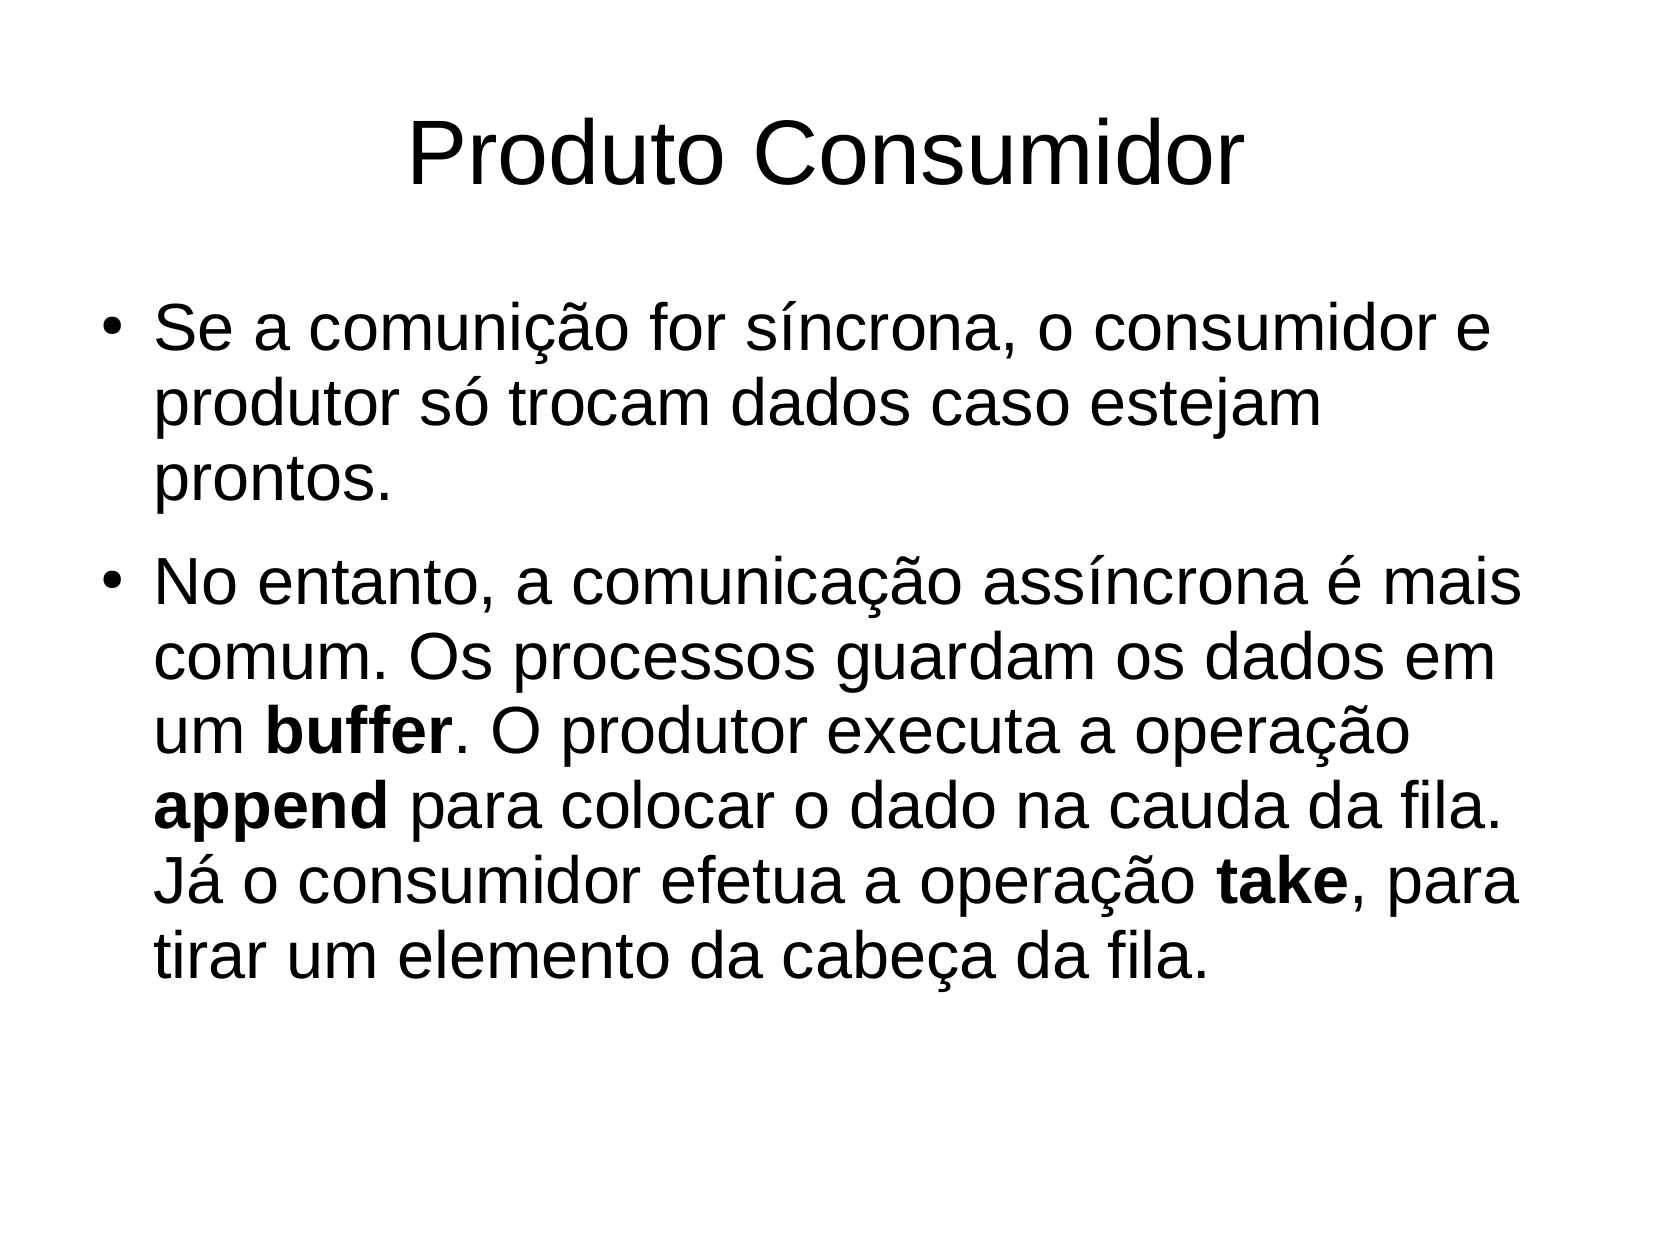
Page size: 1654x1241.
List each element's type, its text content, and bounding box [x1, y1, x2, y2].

title Produto Consumidor [82, 49, 1571, 257]
list Se a comunição for síncrona, o consumidor e produtor só trocam dados caso estejam prontos. No entanto, a comunicação assíncrona é mais comum. Os processos guardam os dados em um buffer. O produtor executa a operação append para colocar o dado na cauda da fila. Já o consumidor efetua a operação take, para tirar um elemento da cabeça da fila. [82, 290, 1538, 1010]
